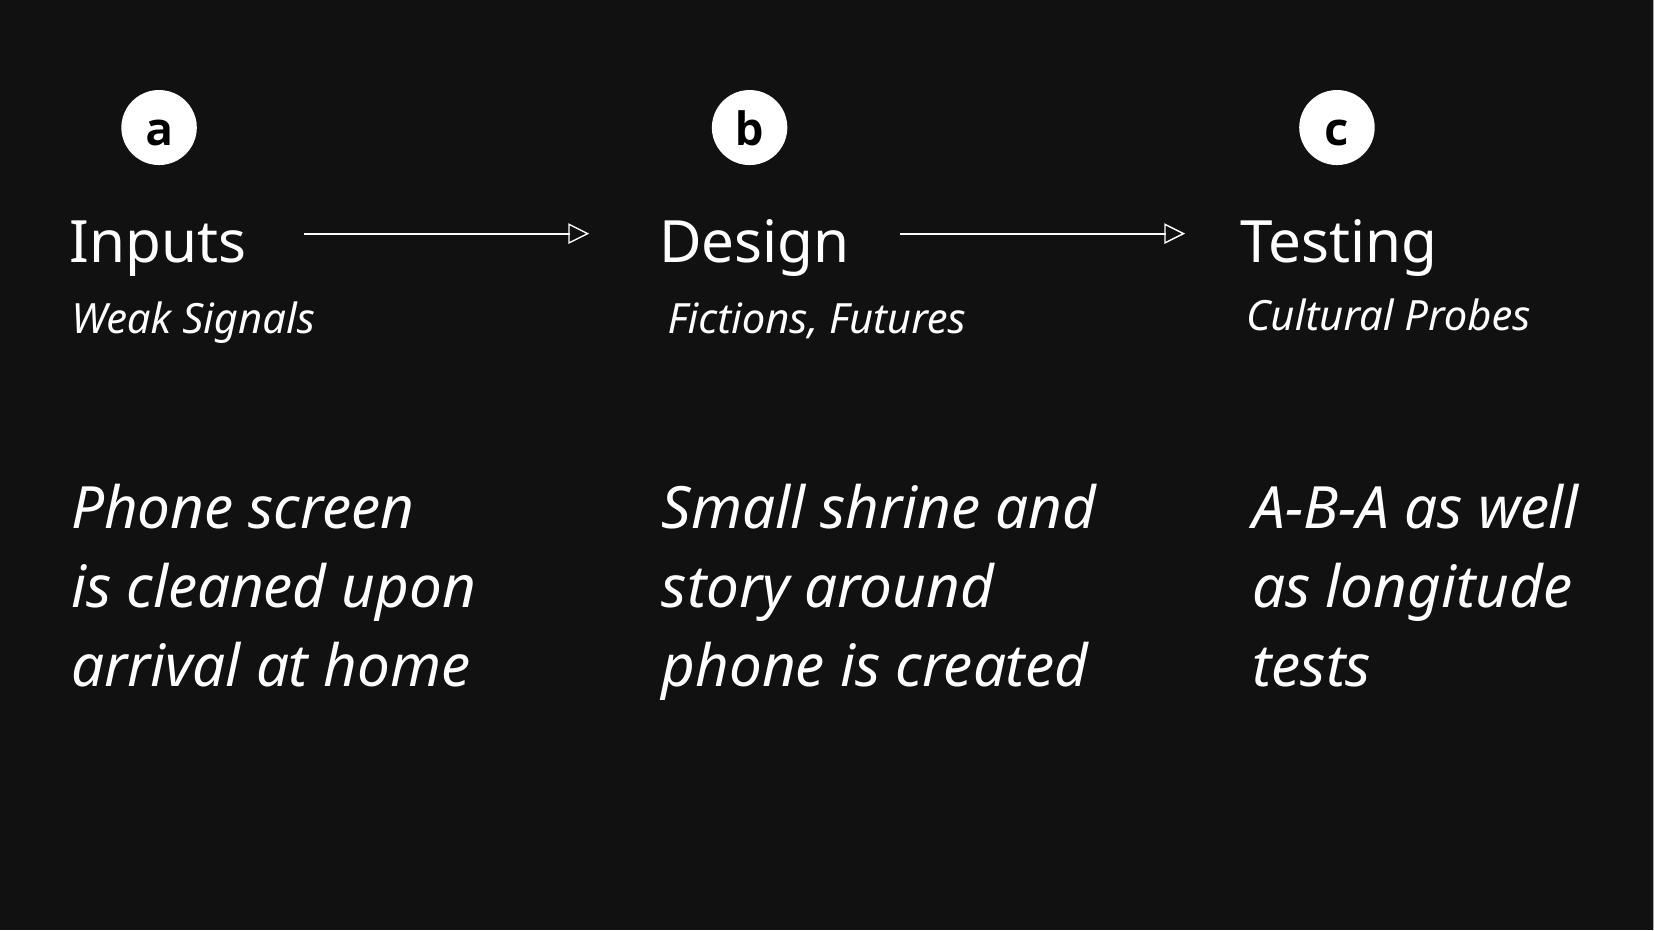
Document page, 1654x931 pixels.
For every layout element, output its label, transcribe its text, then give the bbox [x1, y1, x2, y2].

text_box Inputs [29, 200, 287, 286]
text_box Testing [1210, 200, 1468, 286]
text_box A-B-A as well as longitude tests [1252, 466, 1636, 694]
text_box Design [625, 200, 883, 286]
text_box a [121, 90, 197, 166]
text_box Weak Signals [71, 289, 327, 375]
text_box Fictions, Futures [667, 289, 1060, 375]
text_box c [1299, 90, 1375, 166]
text_box Phone screen is cleaned upon arrival at home [71, 466, 481, 694]
text_box b [711, 90, 788, 166]
text_box Small shrine and story around phone is created [661, 466, 1111, 694]
text_box Cultural Probes [1245, 285, 1638, 371]
